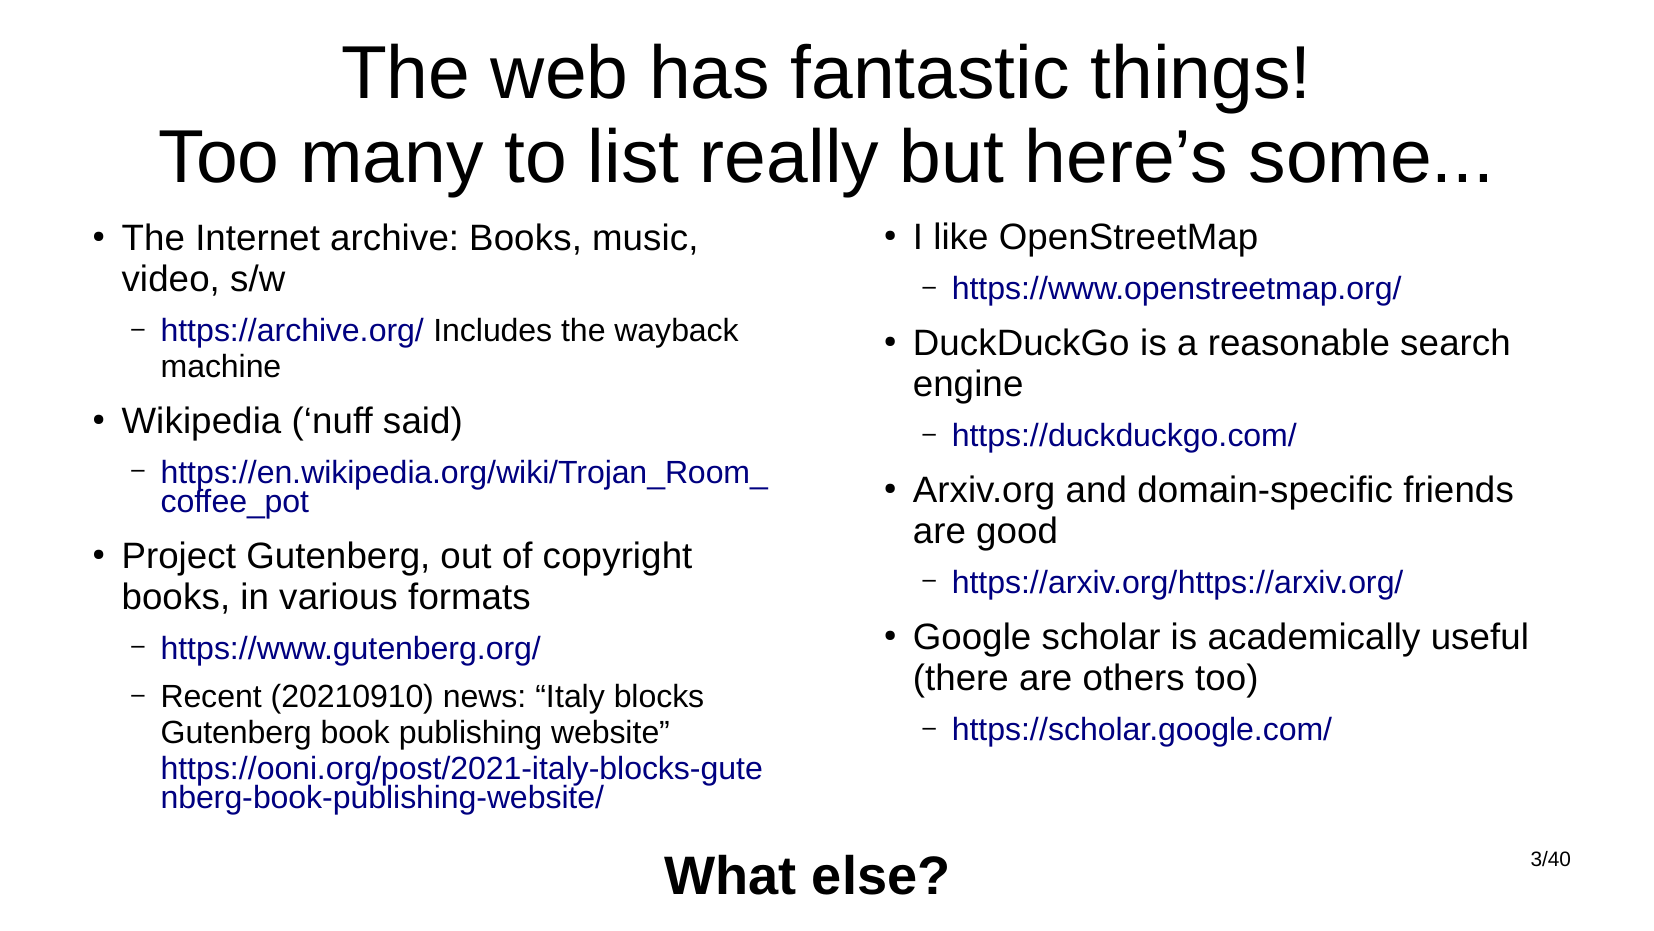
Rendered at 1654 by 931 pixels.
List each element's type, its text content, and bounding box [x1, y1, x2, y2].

title The web has fantastic things! Too many to list really but here’s some... [82, 30, 1571, 199]
list The Internet archive: Books, music, video, s/w https://archive.org/ Includes the wayback machine Wikipedia (‘nuff said) https://en.wikipedia.org/wiki/Trojan_Room_coffee_pot Project Gutenberg, out of copyright books, in various formats https://www.gutenberg.org/ Recent (20210910) news: “Italy blocks Gutenberg book publishing website” https://ooni.org/post/2021-italy-blocks-gutenberg-book-publishing-website/ [82, 217, 780, 758]
text_box What else? [649, 838, 1206, 914]
list I like OpenStreetMap https://www.openstreetmap.org/ DuckDuckGo is a reasonable search engine https://duckduckgo.com/ Arxiv.org and domain-specific friends are good https://arxiv.org/https://arxiv.org/ Google scholar is academically useful (there are others too) https://scholar.google.com/ [874, 216, 1571, 756]
